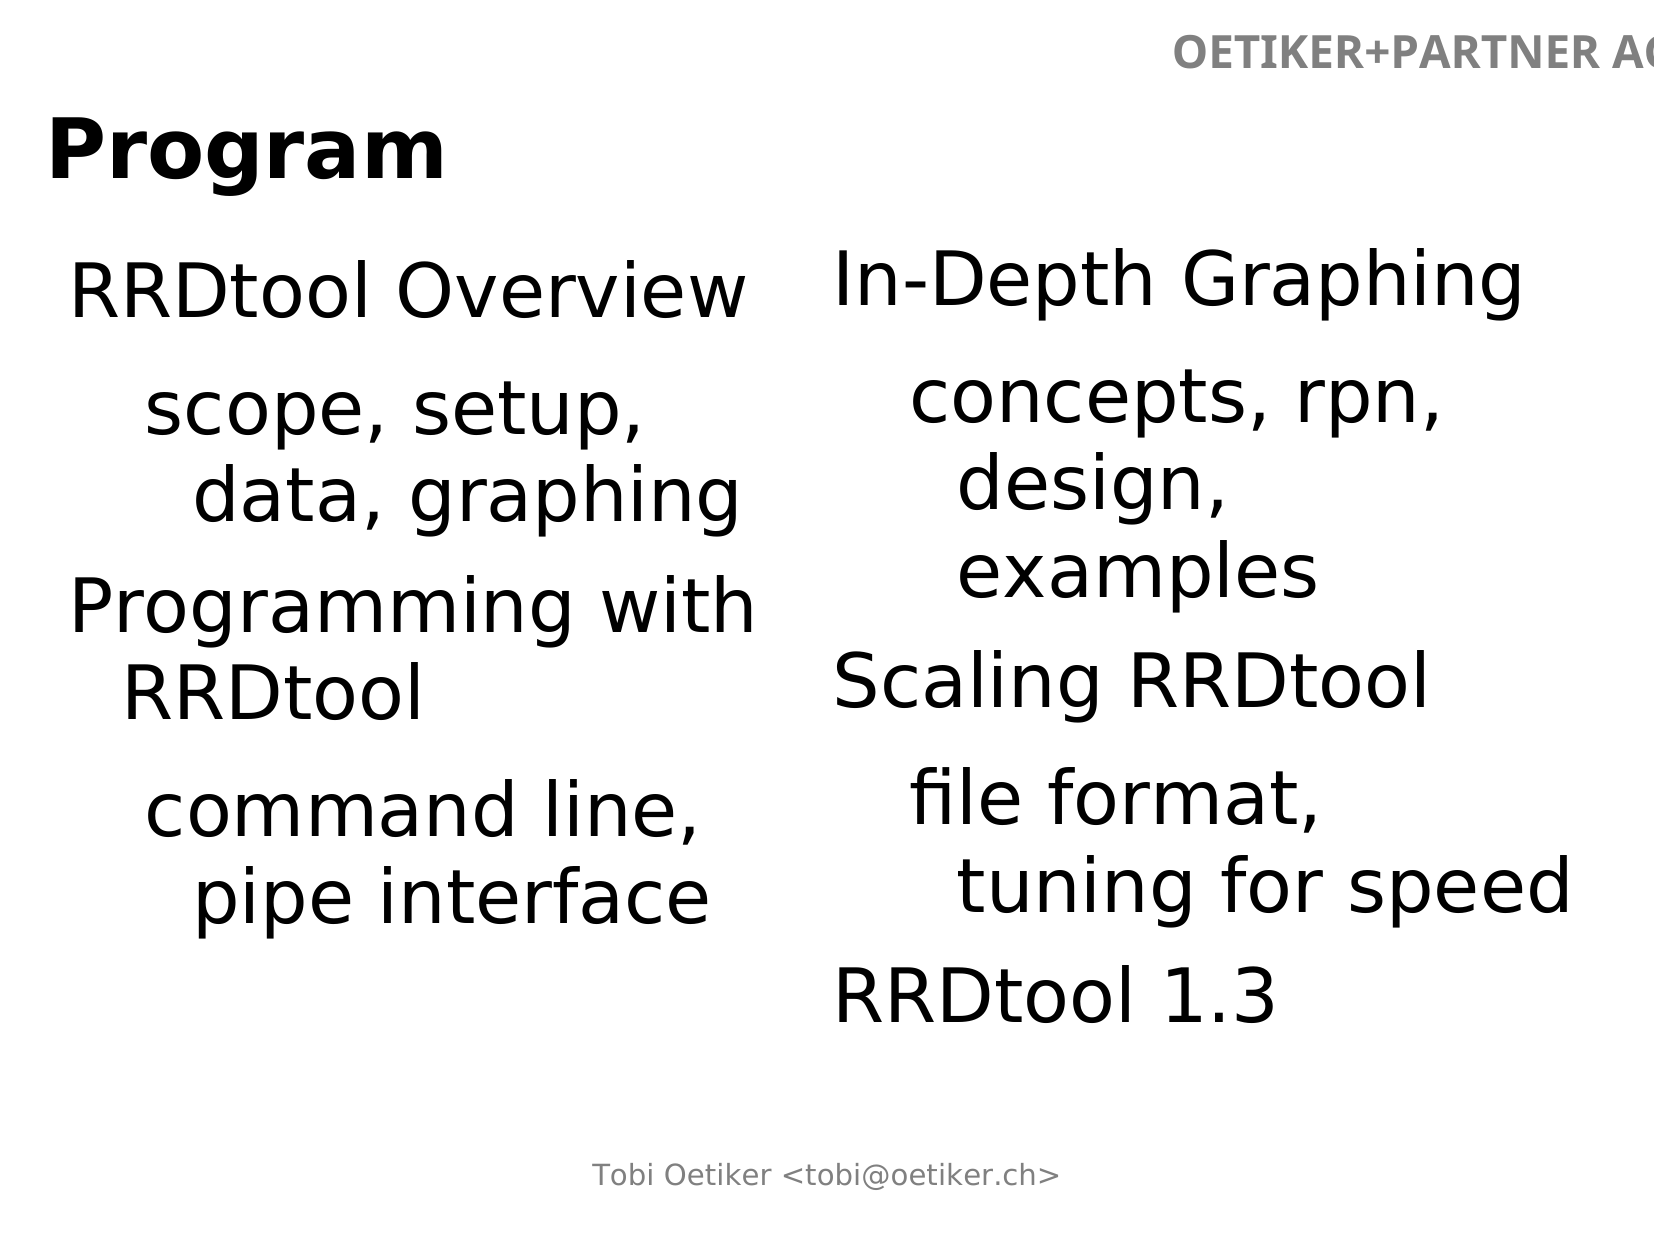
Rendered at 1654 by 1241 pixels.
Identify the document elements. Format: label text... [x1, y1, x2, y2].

list RRDtool Overview scope, setup, data, graphing Programming with RRDtool command line, pipe interface [50, 248, 768, 1111]
list In-Depth Graphing concepts, rpn, design, examples Scaling RRDtool file format, tuning for speed RRDtool 1.3 [814, 236, 1583, 1085]
title Program [45, 75, 1583, 225]
